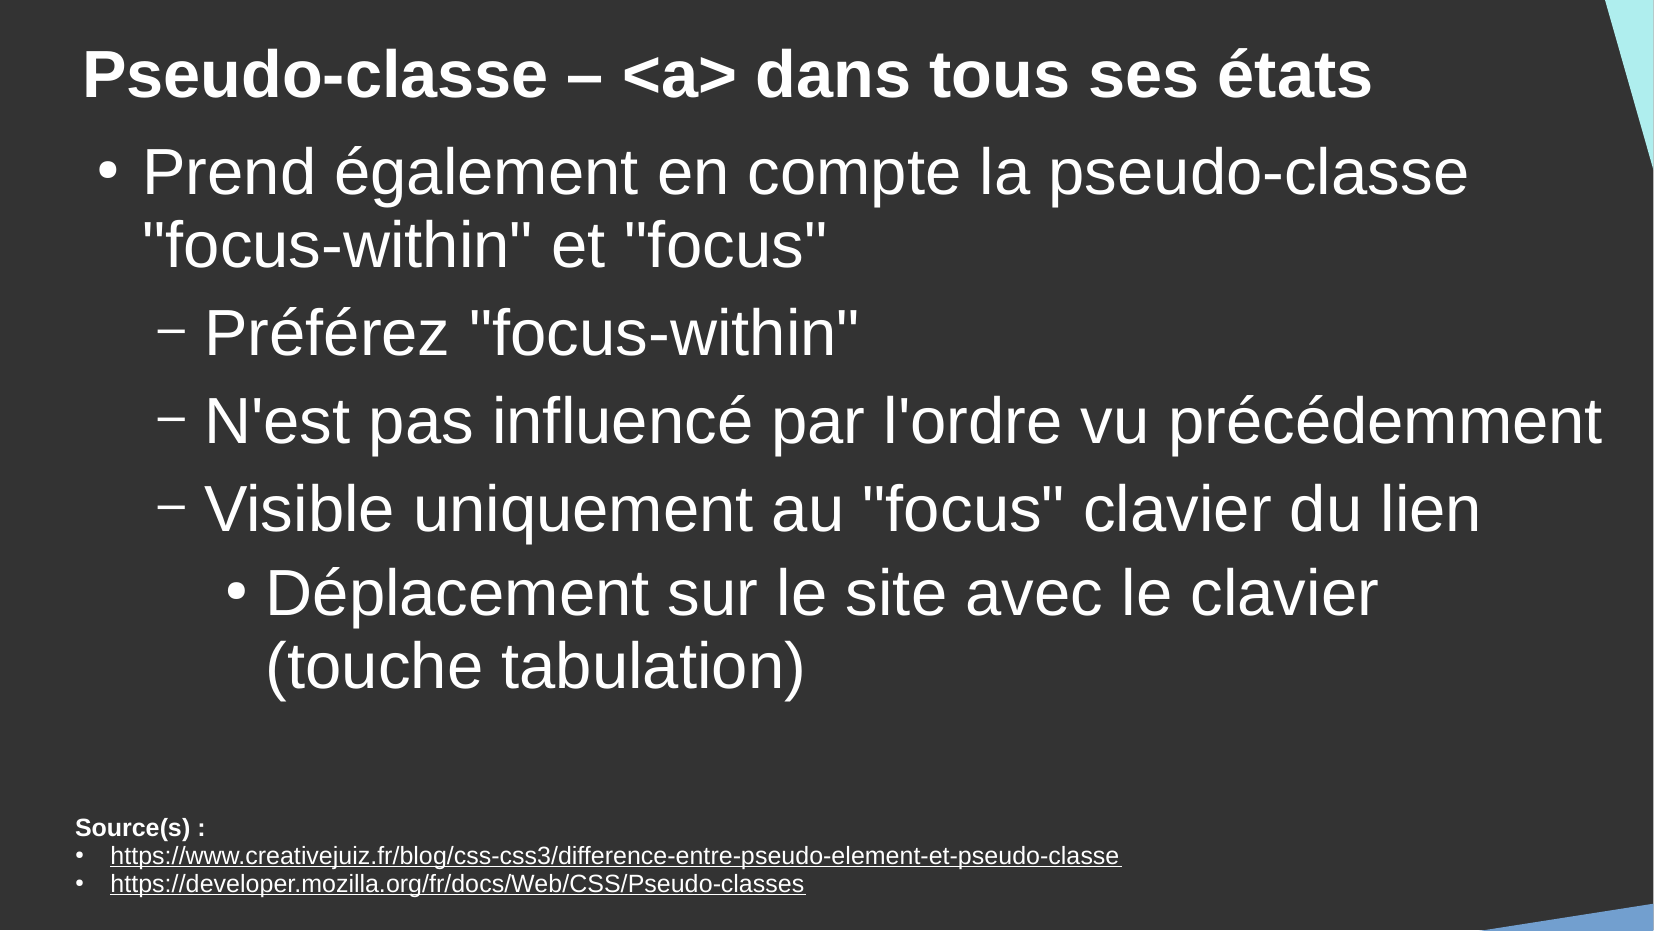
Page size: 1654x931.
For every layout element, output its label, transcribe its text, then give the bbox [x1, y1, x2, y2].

list Prend également en compte la pseudo-classe "focus-within" et "focus" Préférez "focus-within" N'est pas influencé par l'ordre vu précédemment Visible uniquement au "focus" clavier du lien Déplacement sur le site avec le clavier (touche tabulation) [80, 135, 1605, 780]
text_box [1478, 903, 1654, 931]
text_box Source(s) : https://www.creativejuiz.fr/blog/css-css3/difference-entre-pseudo-element-et-pseudo-classe https://developer.mozilla.org/fr/docs/Web/CSS/Pseudo-classes [60, 806, 1546, 931]
title Pseudo-classe – <a> dans tous ses états [82, 37, 1571, 114]
text_box [1605, 0, 1654, 172]
